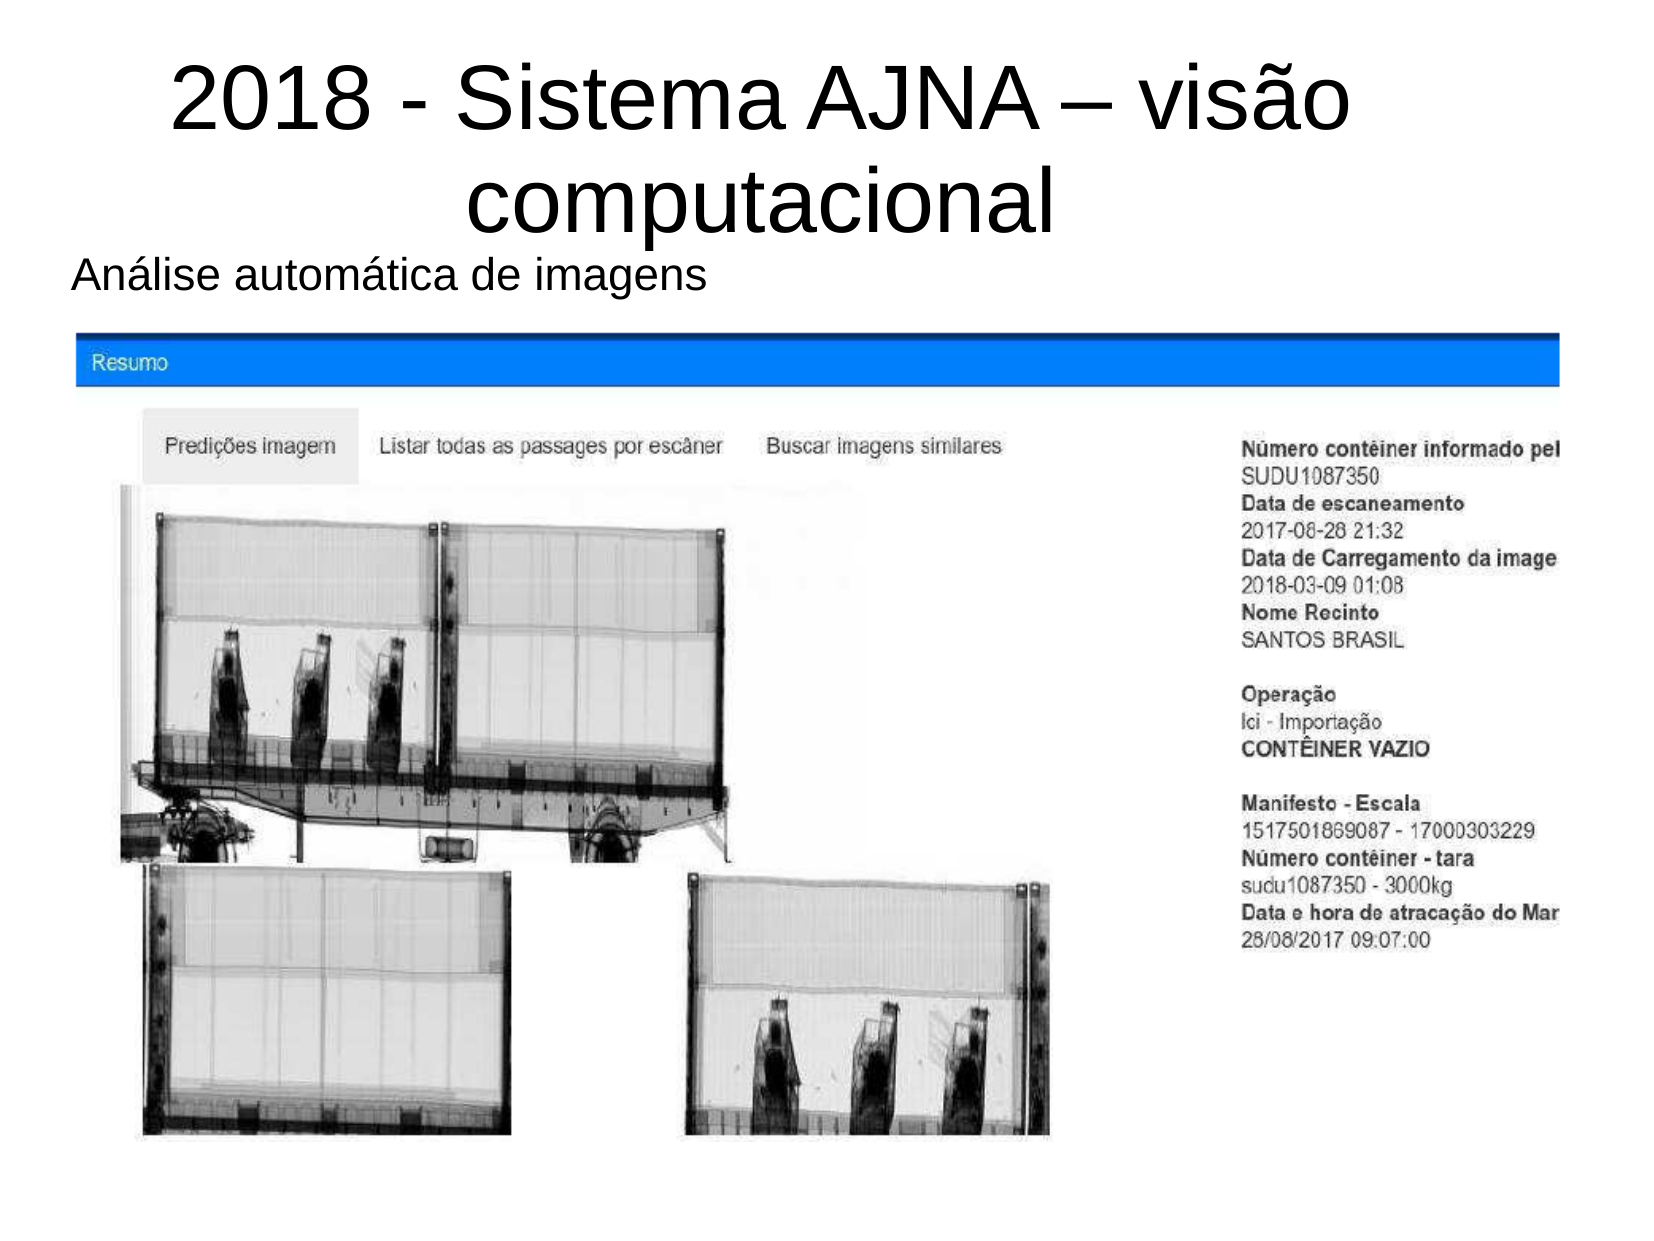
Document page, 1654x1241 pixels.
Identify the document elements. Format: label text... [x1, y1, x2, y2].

title 2018 - Sistema AJNA – visão computacional [82, 12, 1441, 249]
subtitle Análise automática de imagens [70, 249, 1571, 330]
picture [70, 330, 1571, 1142]
